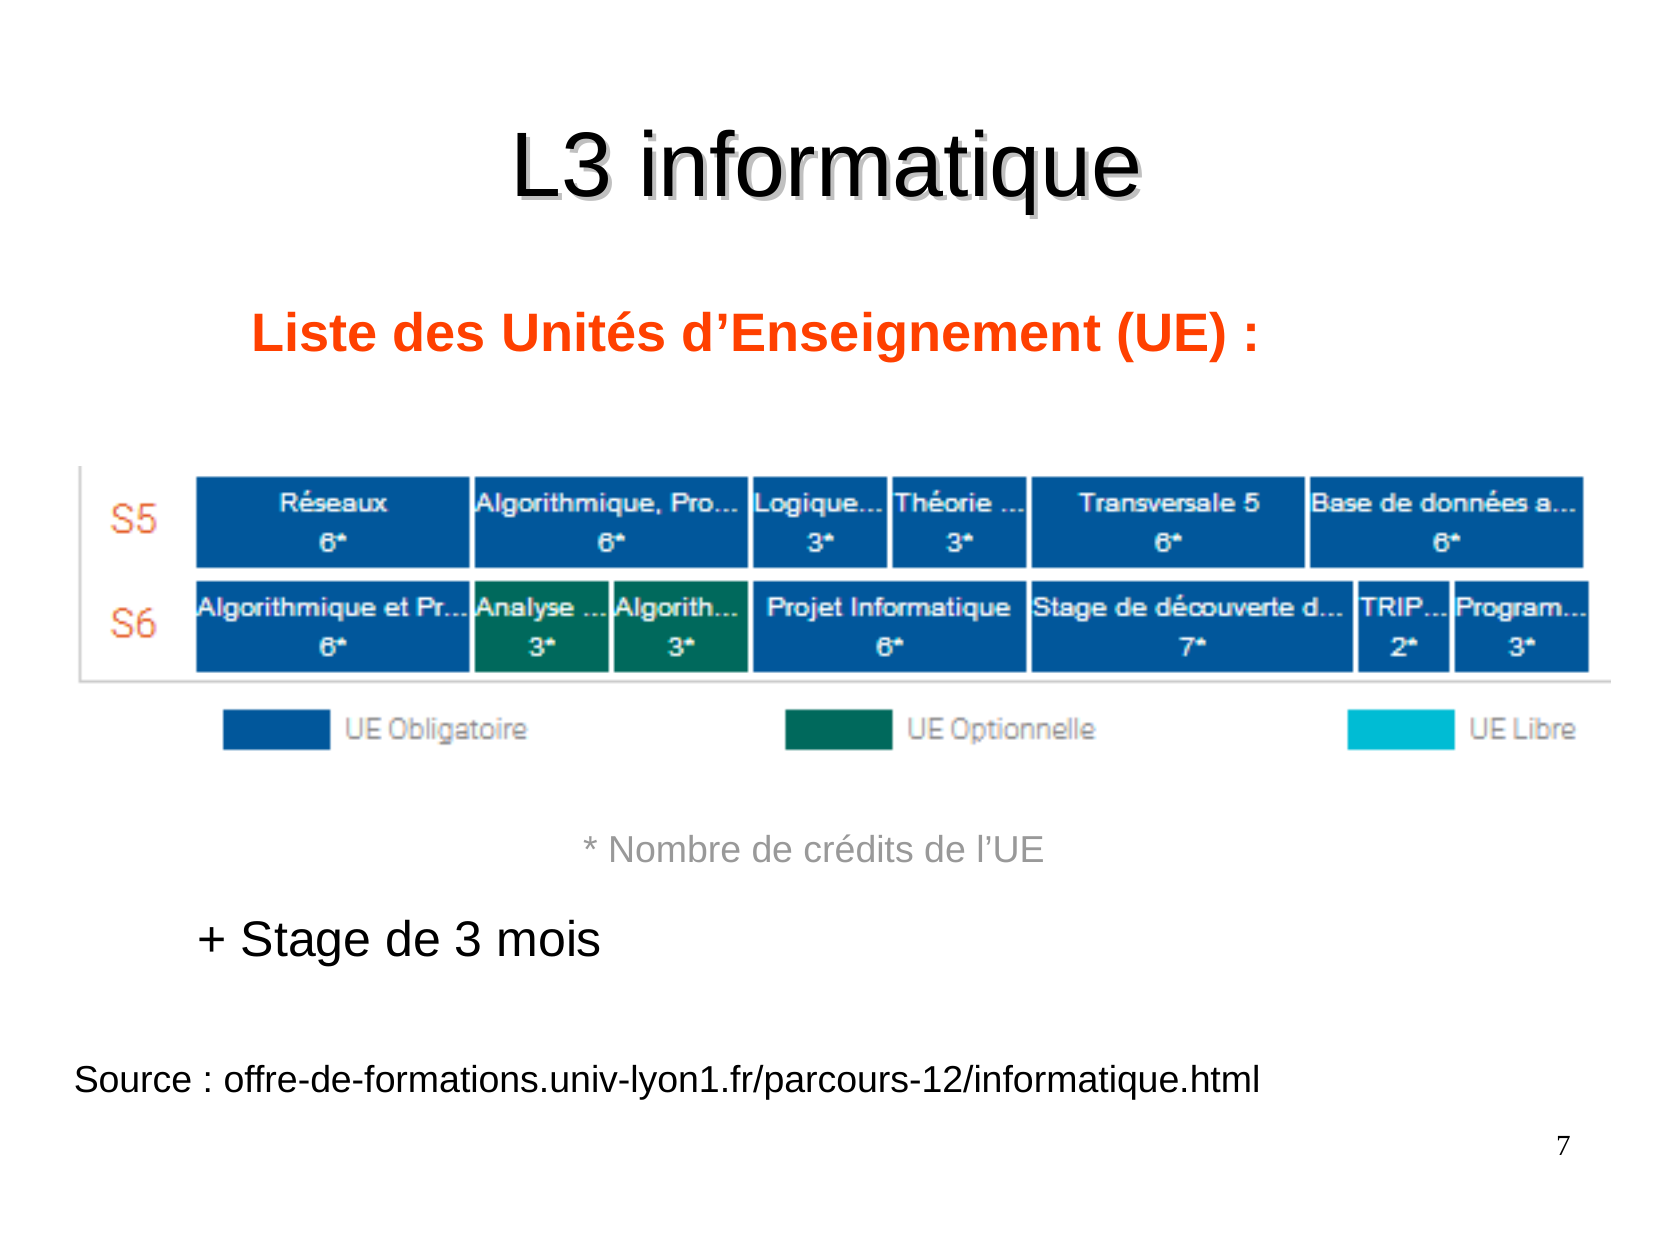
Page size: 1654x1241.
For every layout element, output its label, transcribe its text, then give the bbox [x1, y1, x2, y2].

text_box Liste des Unités d’Enseignement (UE) : [236, 295, 1359, 437]
text_box + Stage de 3 mois [183, 903, 1010, 975]
title L3 informatique [82, 61, 1571, 269]
picture [42, 466, 1611, 772]
text_box * Nombre de crédits de l’UE [568, 820, 1086, 920]
text_box Source : offre-de-formations.univ-lyon1.fr/parcours-12/informatique.html [59, 1051, 1595, 1108]
